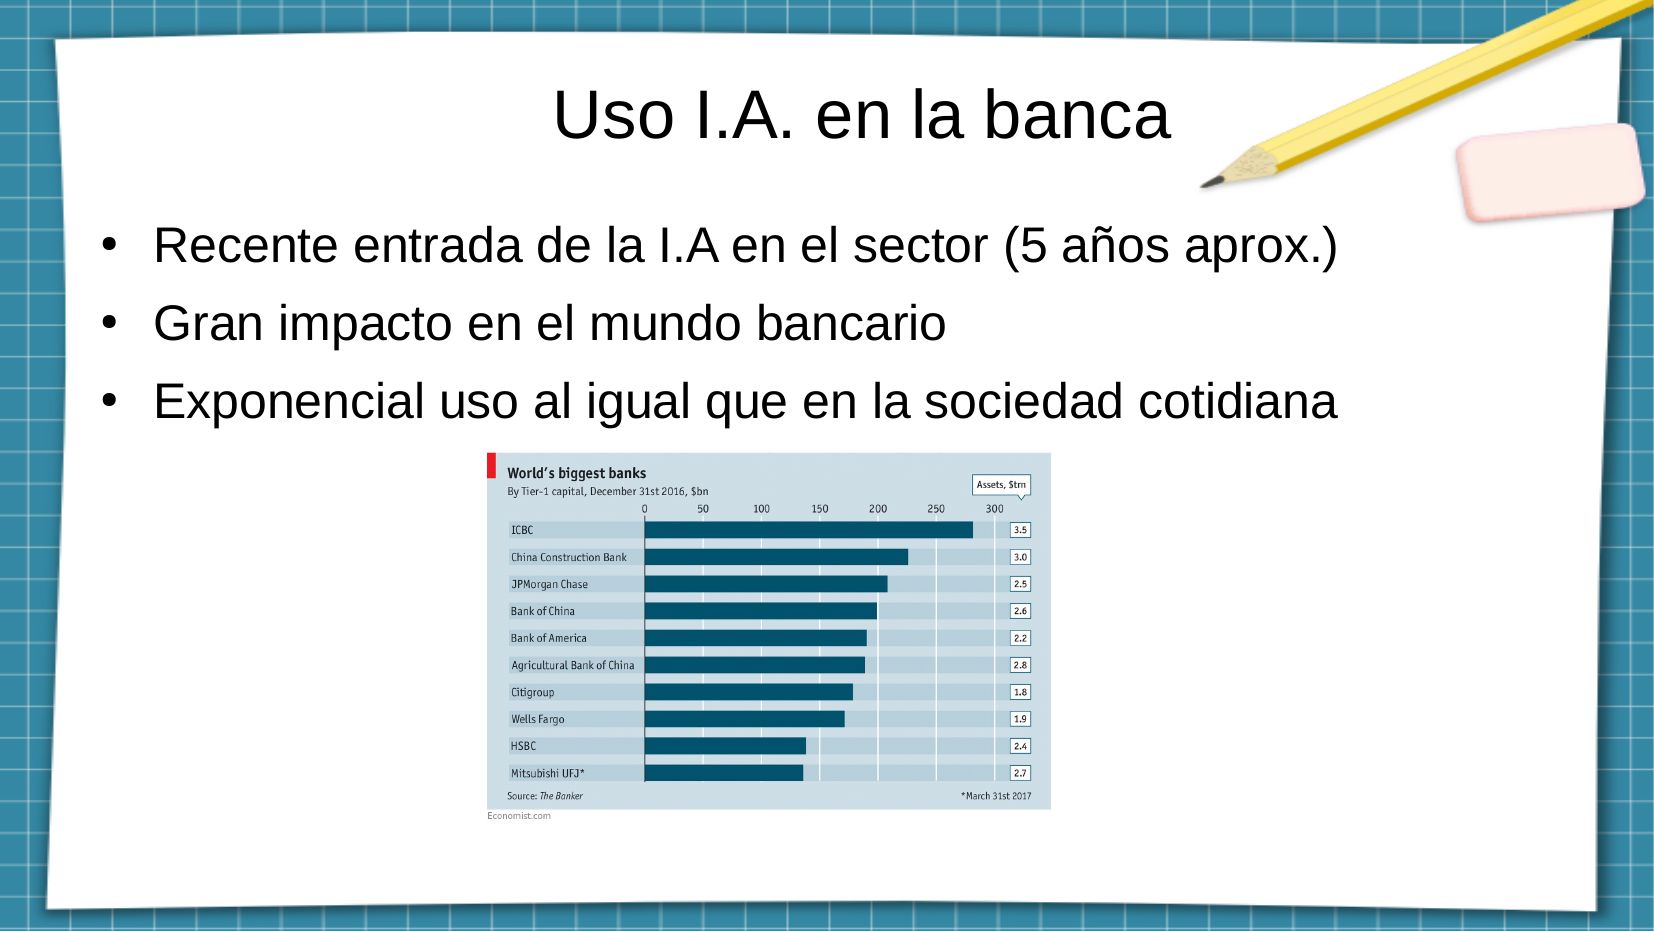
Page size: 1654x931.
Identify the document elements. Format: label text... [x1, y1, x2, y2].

list Recente entrada de la I.A en el sector (5 años aprox.) Gran impacto en el mundo bancario Exponencial uso al igual que en la sociedad cotidiana [82, 217, 1571, 758]
title Uso I.A. en la banca [82, 37, 1571, 193]
picture [0, 0, 1654, 931]
